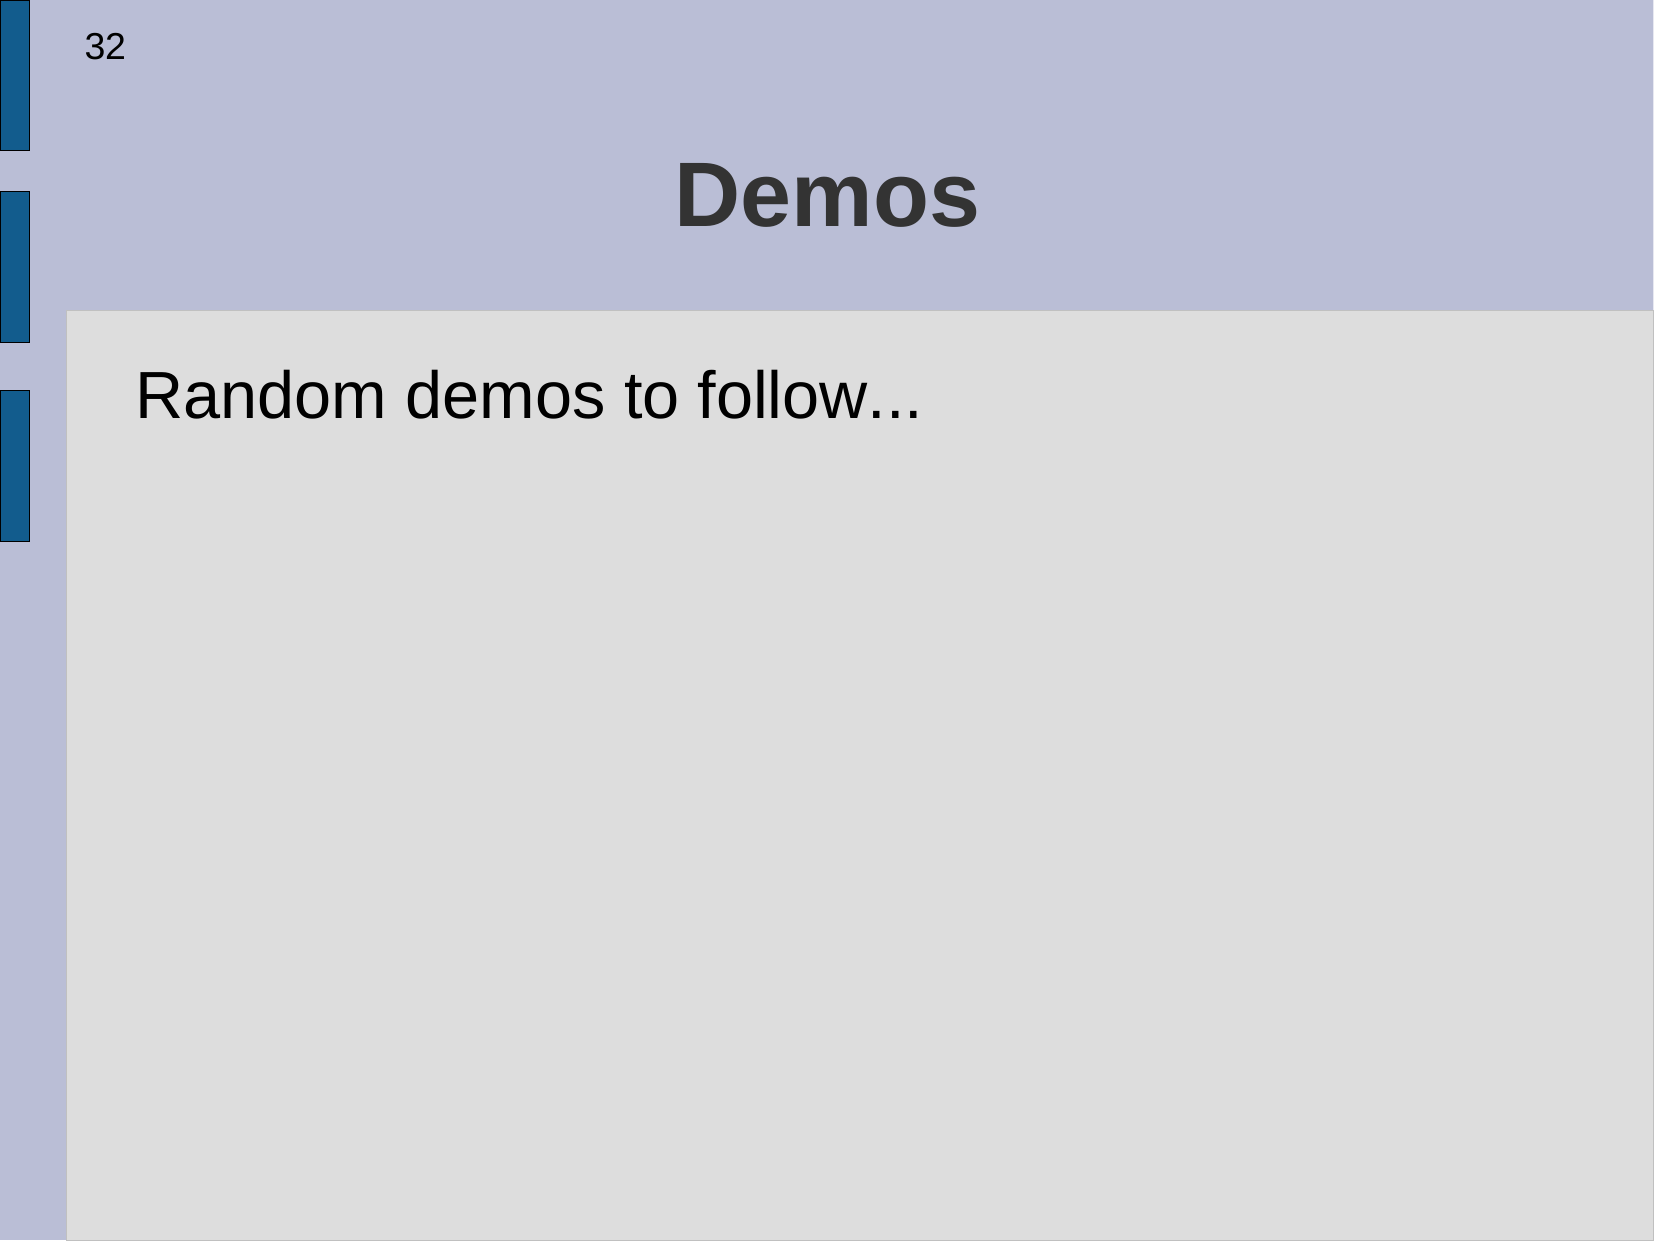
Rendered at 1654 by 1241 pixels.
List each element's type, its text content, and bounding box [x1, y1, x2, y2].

title Demos [121, 91, 1534, 299]
text_box <number> [108, 18, 232, 92]
list Random demos to follow... [117, 357, 1600, 556]
